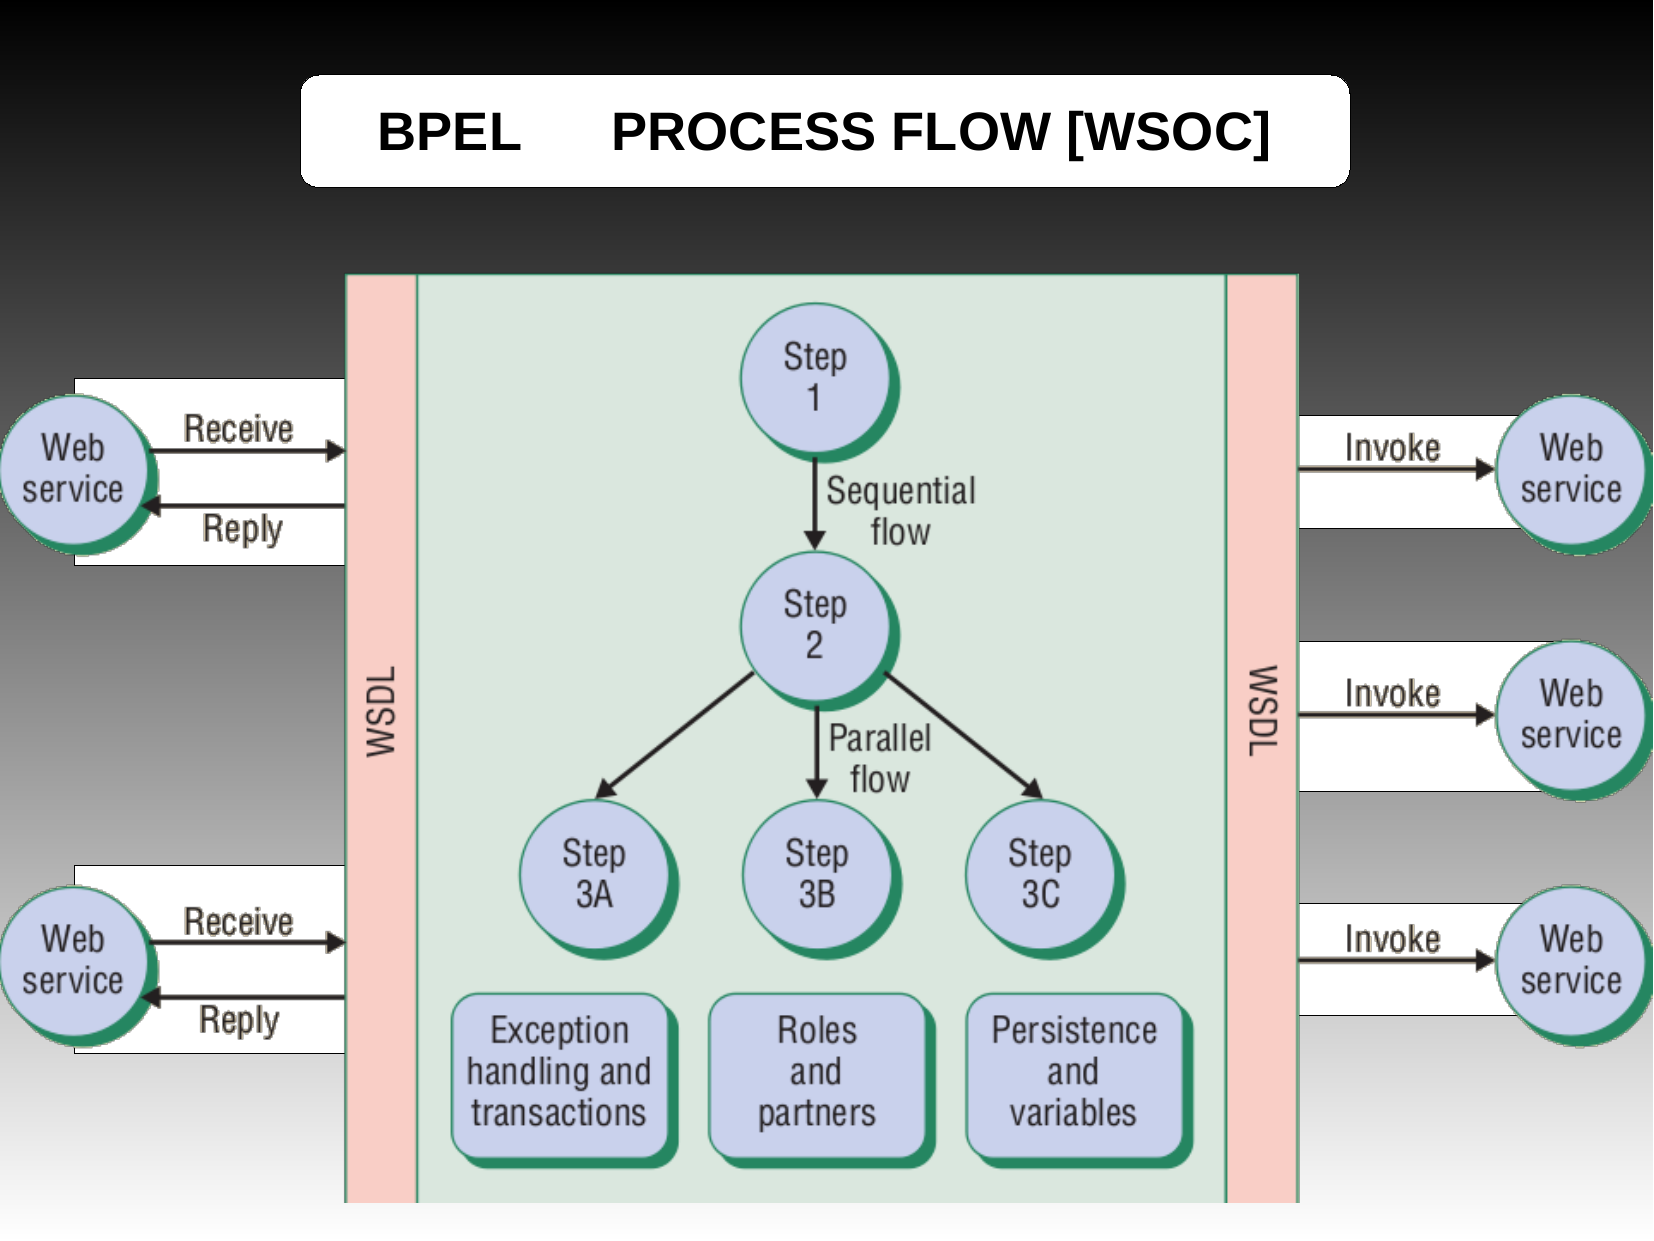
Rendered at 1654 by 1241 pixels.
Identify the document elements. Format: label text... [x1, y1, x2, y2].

text_box BPEL PROCESS FLOW [WSOC] [300, 74, 1351, 188]
picture [0, 265, 1653, 1203]
